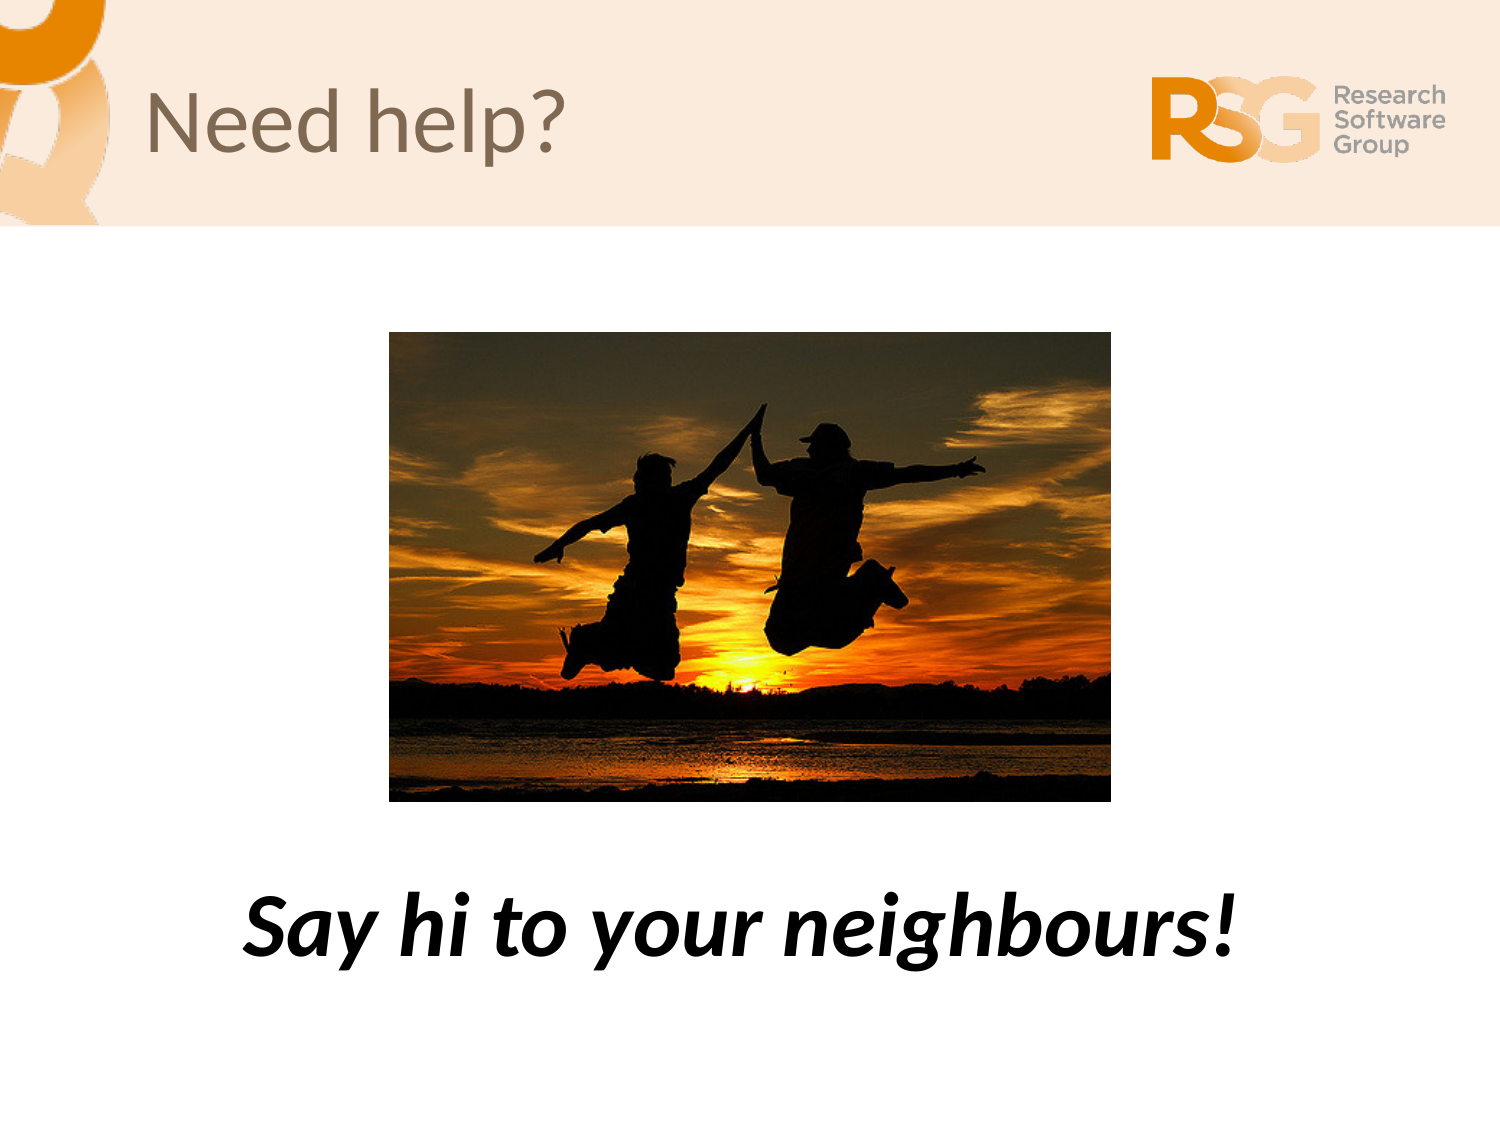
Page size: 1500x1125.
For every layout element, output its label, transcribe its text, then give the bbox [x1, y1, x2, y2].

picture [389, 332, 1111, 802]
picture [0, 0, 113, 225]
title Need help? [129, 21, 1128, 210]
picture [1100, 27, 1497, 212]
text_box Say hi to your neighbours! [228, 880, 1256, 987]
